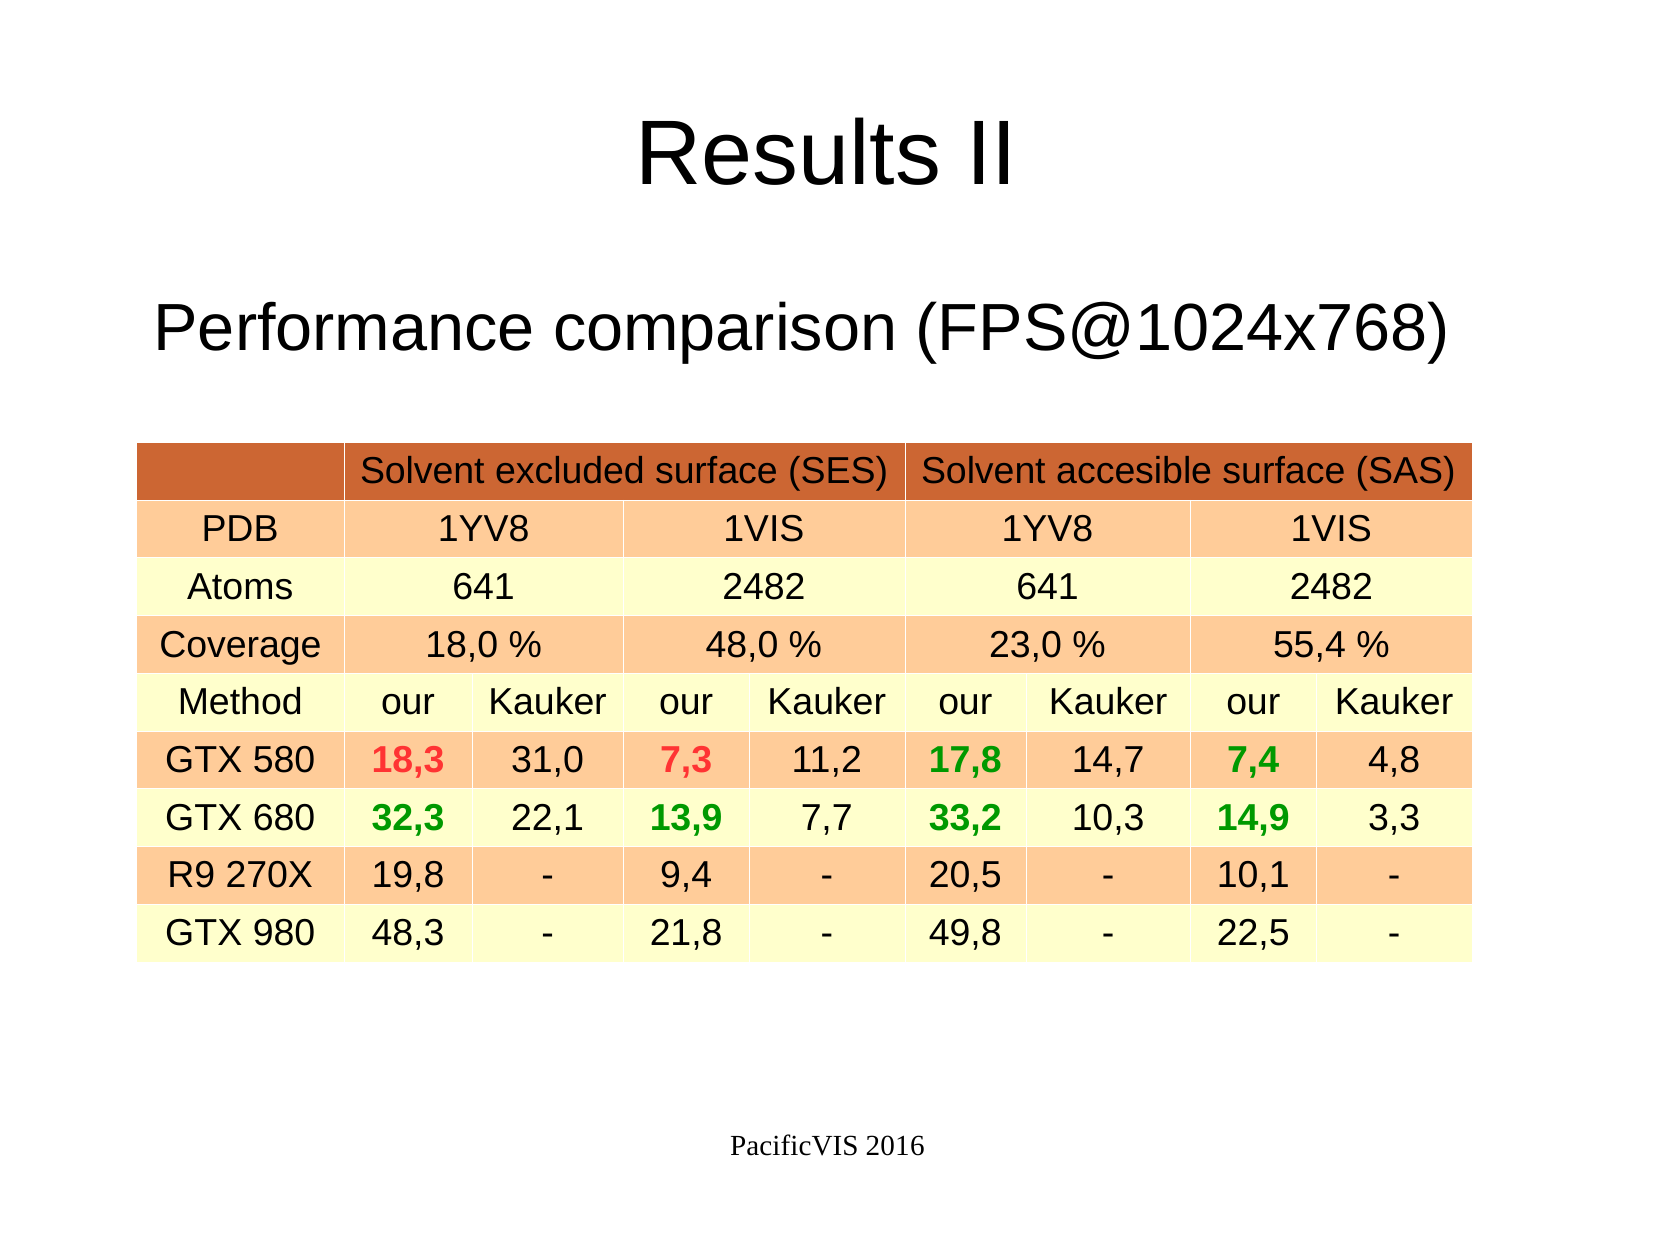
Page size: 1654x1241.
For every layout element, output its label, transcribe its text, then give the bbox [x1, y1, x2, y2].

table_cell 17,8 [906, 732, 1026, 788]
table_cell PDB [137, 501, 344, 557]
table_cell 9,4 [624, 847, 749, 904]
table_cell GTX 680 [137, 789, 344, 846]
table_cell 4,8 [1317, 732, 1472, 788]
table_cell Method [137, 674, 344, 731]
table_cell 13,9 [624, 789, 749, 846]
table_cell our [1191, 674, 1316, 731]
table_cell 19,8 [345, 847, 472, 904]
table_cell our [345, 674, 472, 731]
table_cell - [473, 905, 623, 962]
table_cell 22,5 [1191, 905, 1316, 962]
table_cell 1VIS [1191, 501, 1472, 557]
table_cell 10,3 [1027, 789, 1190, 846]
table_cell 21,8 [624, 905, 749, 962]
table_header Solvent excluded surface (SES) [345, 443, 905, 500]
table_cell - [1027, 847, 1190, 904]
table_cell 23,0 % [906, 616, 1190, 673]
table_cell 20,5 [906, 847, 1026, 904]
table_cell 1VIS [624, 501, 905, 557]
table_cell - [1317, 847, 1472, 904]
table_cell 55,4 % [1191, 616, 1472, 673]
table_cell - [1027, 905, 1190, 962]
table_cell - [1317, 905, 1472, 962]
table_cell 1YV8 [906, 501, 1190, 557]
table_cell 18,0 % [345, 616, 623, 673]
table_cell 22,1 [473, 789, 623, 846]
table_cell Kauker [750, 674, 905, 731]
table_cell 2482 [624, 558, 905, 615]
table_cell 641 [906, 558, 1190, 615]
table_cell 31,0 [473, 732, 623, 788]
table_cell our [906, 674, 1026, 731]
table_cell 49,8 [906, 905, 1026, 962]
table_cell Atoms [137, 558, 344, 615]
table_cell 2482 [1191, 558, 1472, 615]
table_cell Coverage [137, 616, 344, 673]
table_cell 3,3 [1317, 789, 1472, 846]
table_cell R9 270X [137, 847, 344, 904]
title Results II [82, 49, 1571, 257]
table_cell 48,0 % [624, 616, 905, 673]
table_cell Kauker [473, 674, 623, 731]
table_cell 7,7 [750, 789, 905, 846]
table_cell 11,2 [750, 732, 905, 788]
table_cell 10,1 [1191, 847, 1316, 904]
table_cell - [750, 905, 905, 962]
table_cell - [473, 847, 623, 904]
table_cell 641 [345, 558, 623, 615]
table_cell 7,3 [624, 732, 749, 788]
table_cell 14,7 [1027, 732, 1190, 788]
table_cell 1YV8 [345, 501, 623, 557]
table_cell Kauker [1317, 674, 1472, 731]
table_cell GTX 980 [137, 905, 344, 962]
table_header Solvent accesible surface (SAS) [906, 443, 1472, 500]
table_cell 33,2 [906, 789, 1026, 846]
list Performance comparison (FPS@1024x768) [82, 290, 1571, 1109]
table_cell 14,9 [1191, 789, 1316, 846]
table_cell 48,3 [345, 905, 472, 962]
table_cell 18,3 [345, 732, 472, 788]
table_cell 7,4 [1191, 732, 1316, 788]
table_cell GTX 580 [137, 732, 344, 788]
table_header [137, 443, 344, 500]
table_cell Kauker [1027, 674, 1190, 731]
table_cell our [624, 674, 749, 731]
table_cell - [750, 847, 905, 904]
table_cell 32,3 [345, 789, 472, 846]
